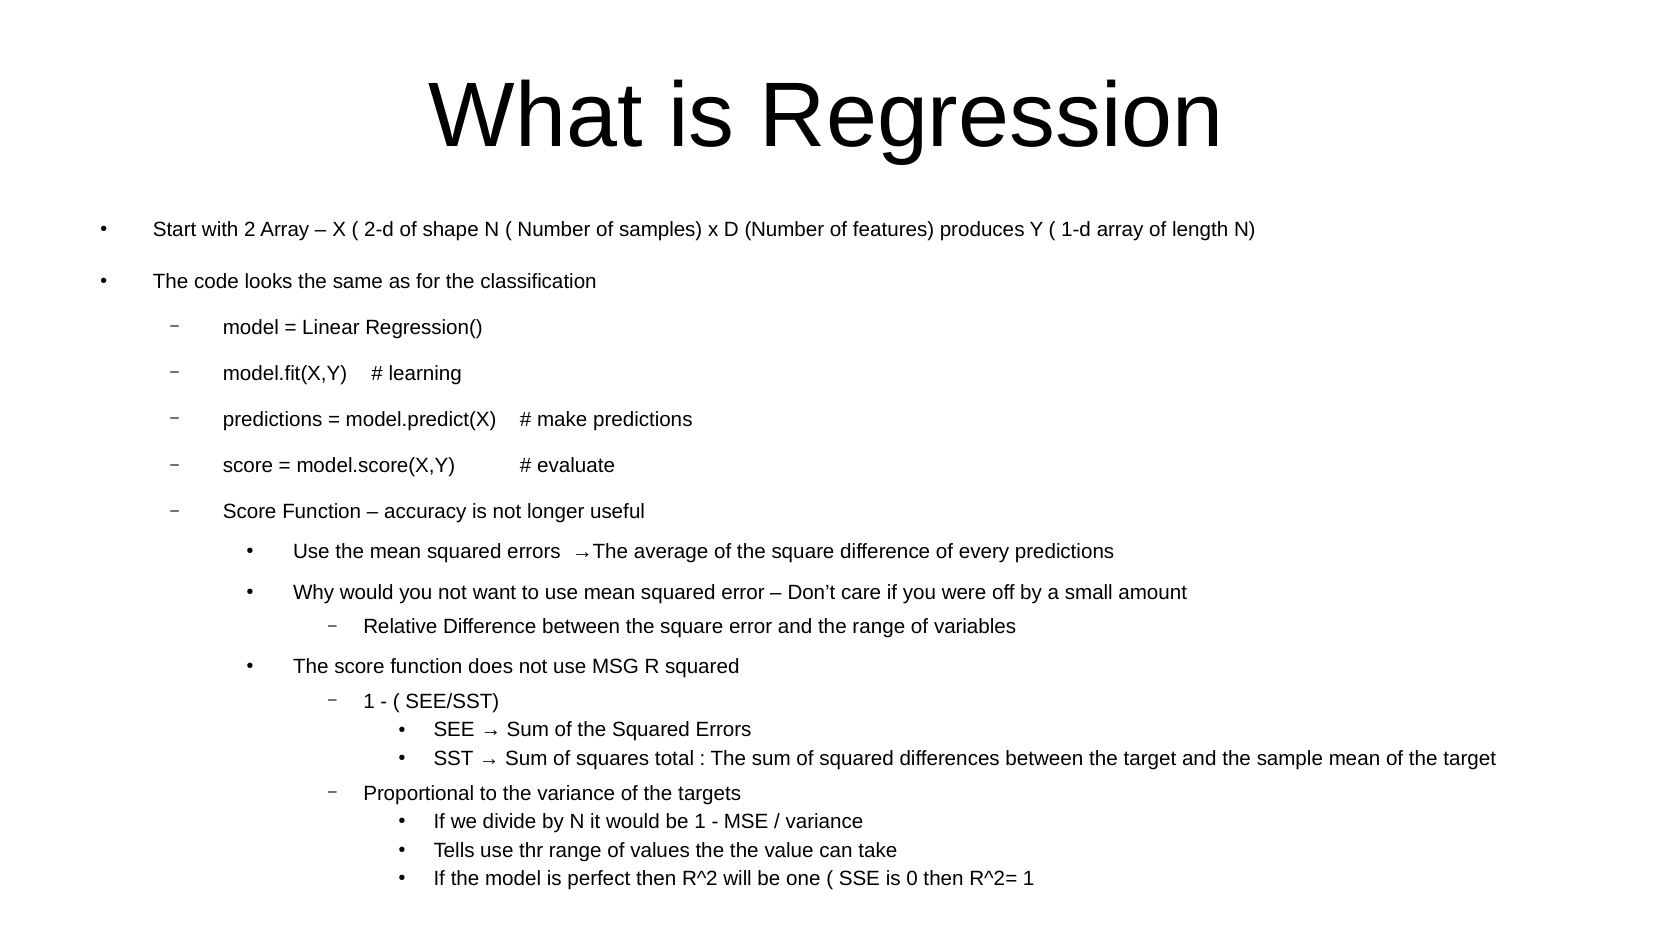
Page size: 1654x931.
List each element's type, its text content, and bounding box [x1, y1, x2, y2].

title What is Regression [82, 37, 1571, 193]
list Start with 2 Array – X ( 2-d of shape N ( Number of samples) x D (Number of features) produces Y ( 1-d array of length N) The code looks the same as for the classification model = Linear Regression() model.fit(X,Y) # learning predictions = model.predict(X) # make predictions score = model.score(X,Y) # evaluate Score Function – accuracy is not longer useful Use the mean squared errors →The average of the square difference of every predictions Why would you not want to use mean squared error – Don’t care if you were off by a small amount Relative Difference between the square error and the range of variables The score function does not use MSG R squared 1 - ( SEE/SST) SEE → Sum of the Squared Errors SST → Sum of squares total : The sum of squared differences between the target and the sample mean of the target Proportional to the variance of the targets If we divide by N it would be 1 - MSE / variance Tells use thr range of values the the value can take If the model is perfect then R^2 will be one ( SSE is 0 then R^2= 1 [82, 217, 1621, 901]
